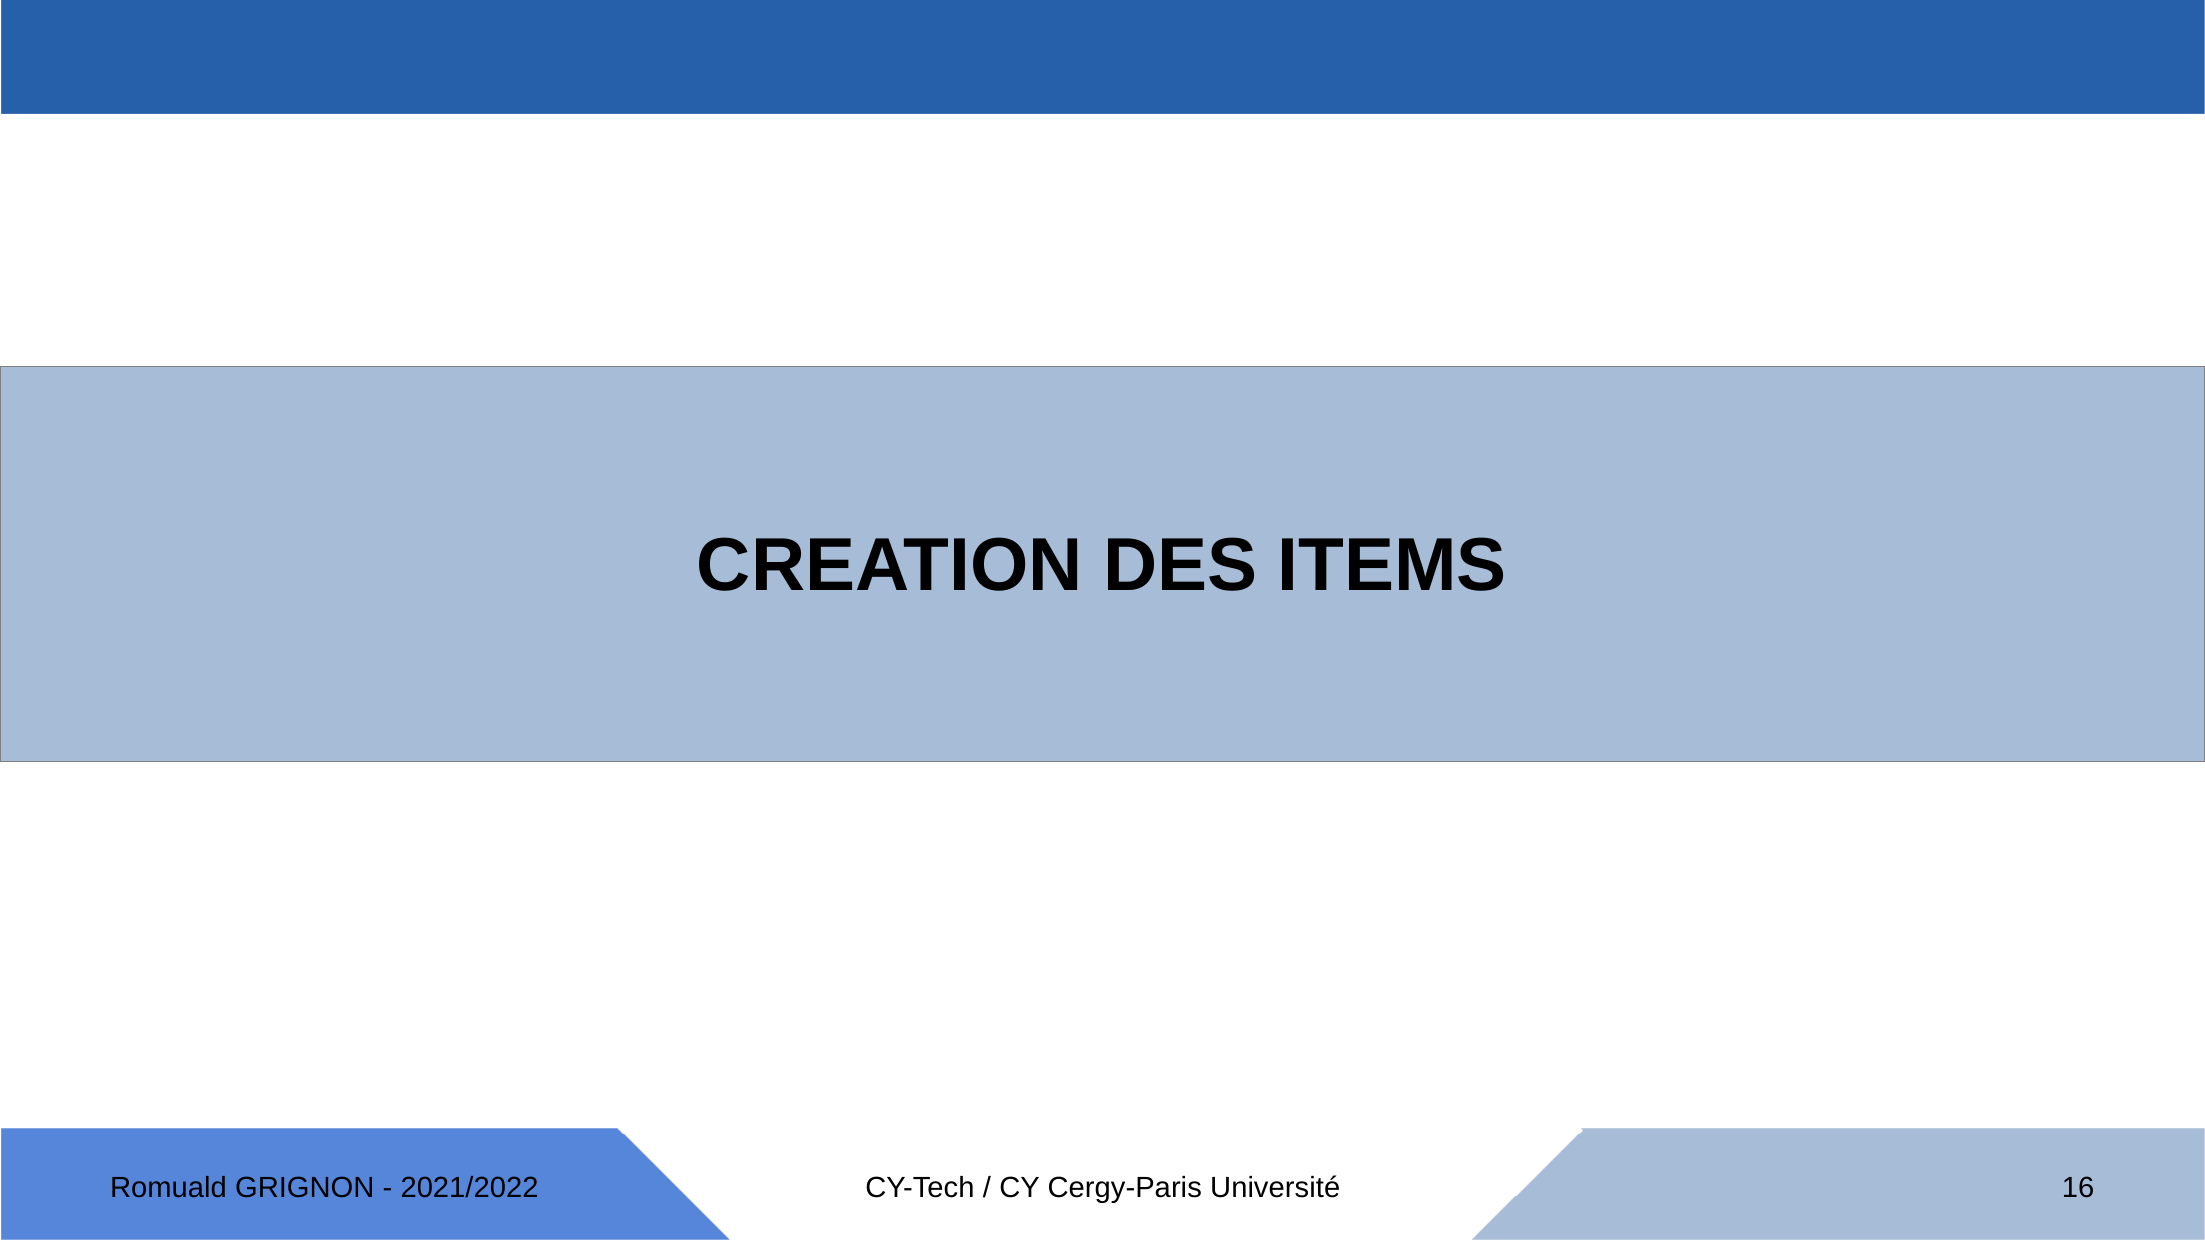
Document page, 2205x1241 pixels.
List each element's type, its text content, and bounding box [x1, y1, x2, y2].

text_box CREATION DES ITEMS [0, 366, 2205, 762]
picture [0, 762, 2205, 1241]
picture [0, 0, 2205, 366]
